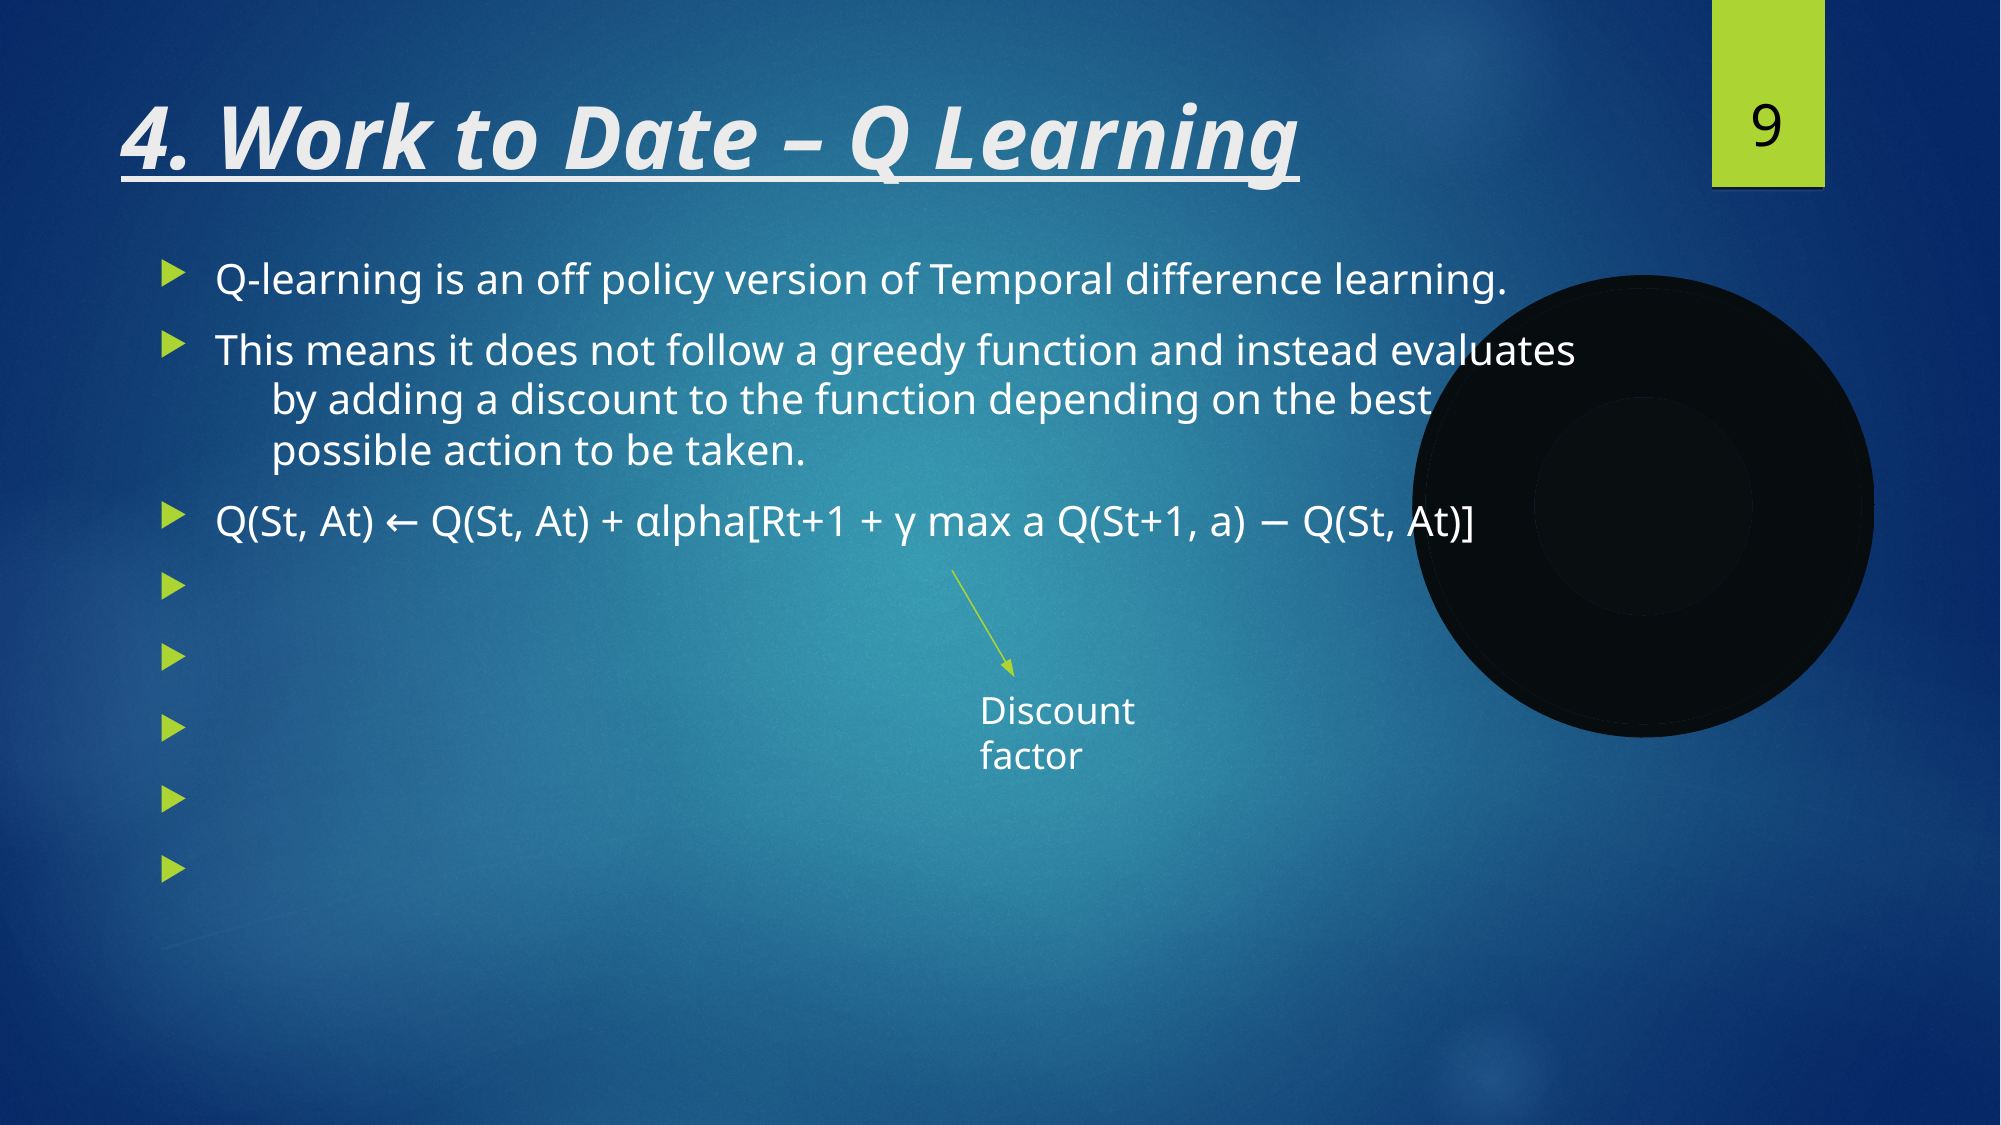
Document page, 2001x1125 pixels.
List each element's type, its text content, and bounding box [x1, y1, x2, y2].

text_box 8 [1698, 48, 1836, 175]
text_box Discount factor [964, 679, 1239, 786]
list Q-learning is an off policy version of Temporal difference learning. This means it does not follow a greedy function and instead evaluates by adding a discount to the function depending on the best possible action to be taken. Q(St, At) ← Q(St, At) + αlpha[Rt+1 + γ max a Q(St+1, a) − Q(St, At)] [143, 244, 1612, 934]
title 4. Work to Date – Q Learning [106, 74, 1649, 305]
